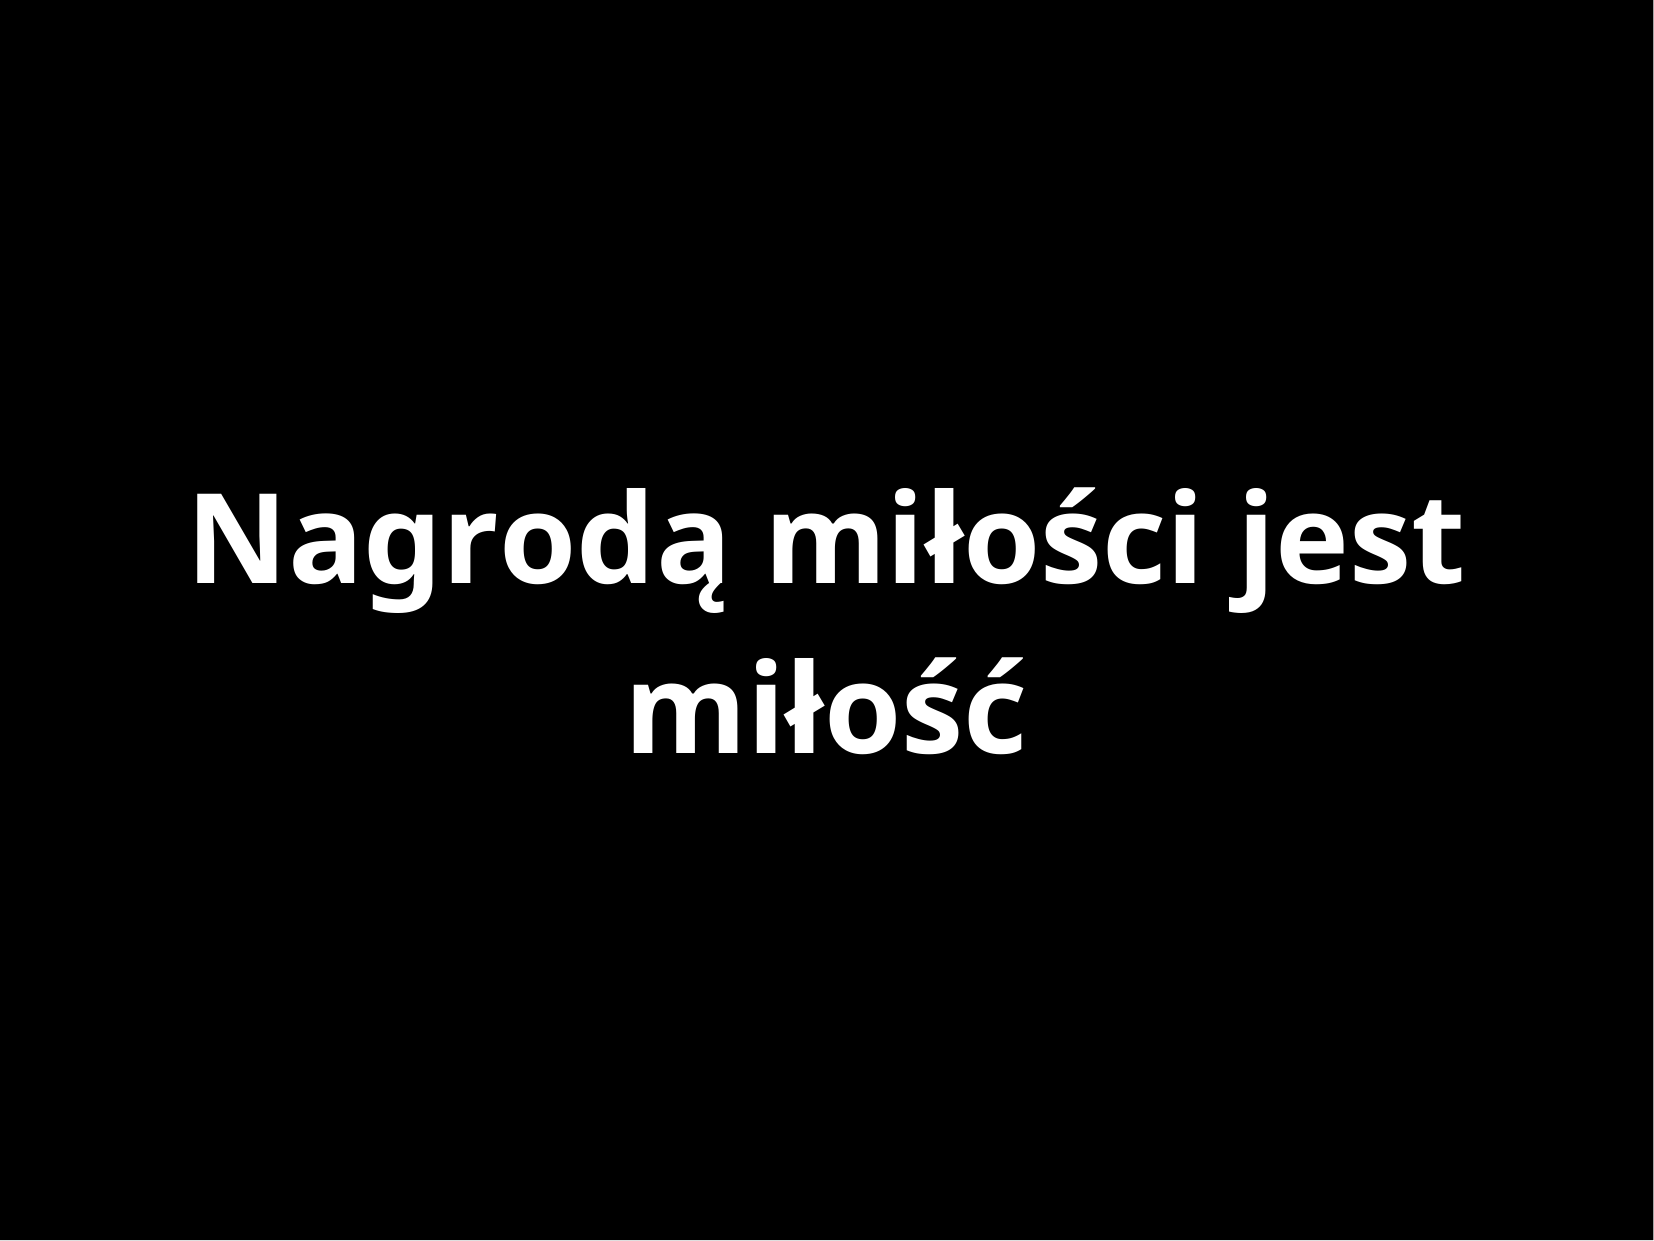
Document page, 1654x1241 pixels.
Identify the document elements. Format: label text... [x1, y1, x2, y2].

title Nagrodą miłości jest miłość [0, 0, 1654, 1241]
